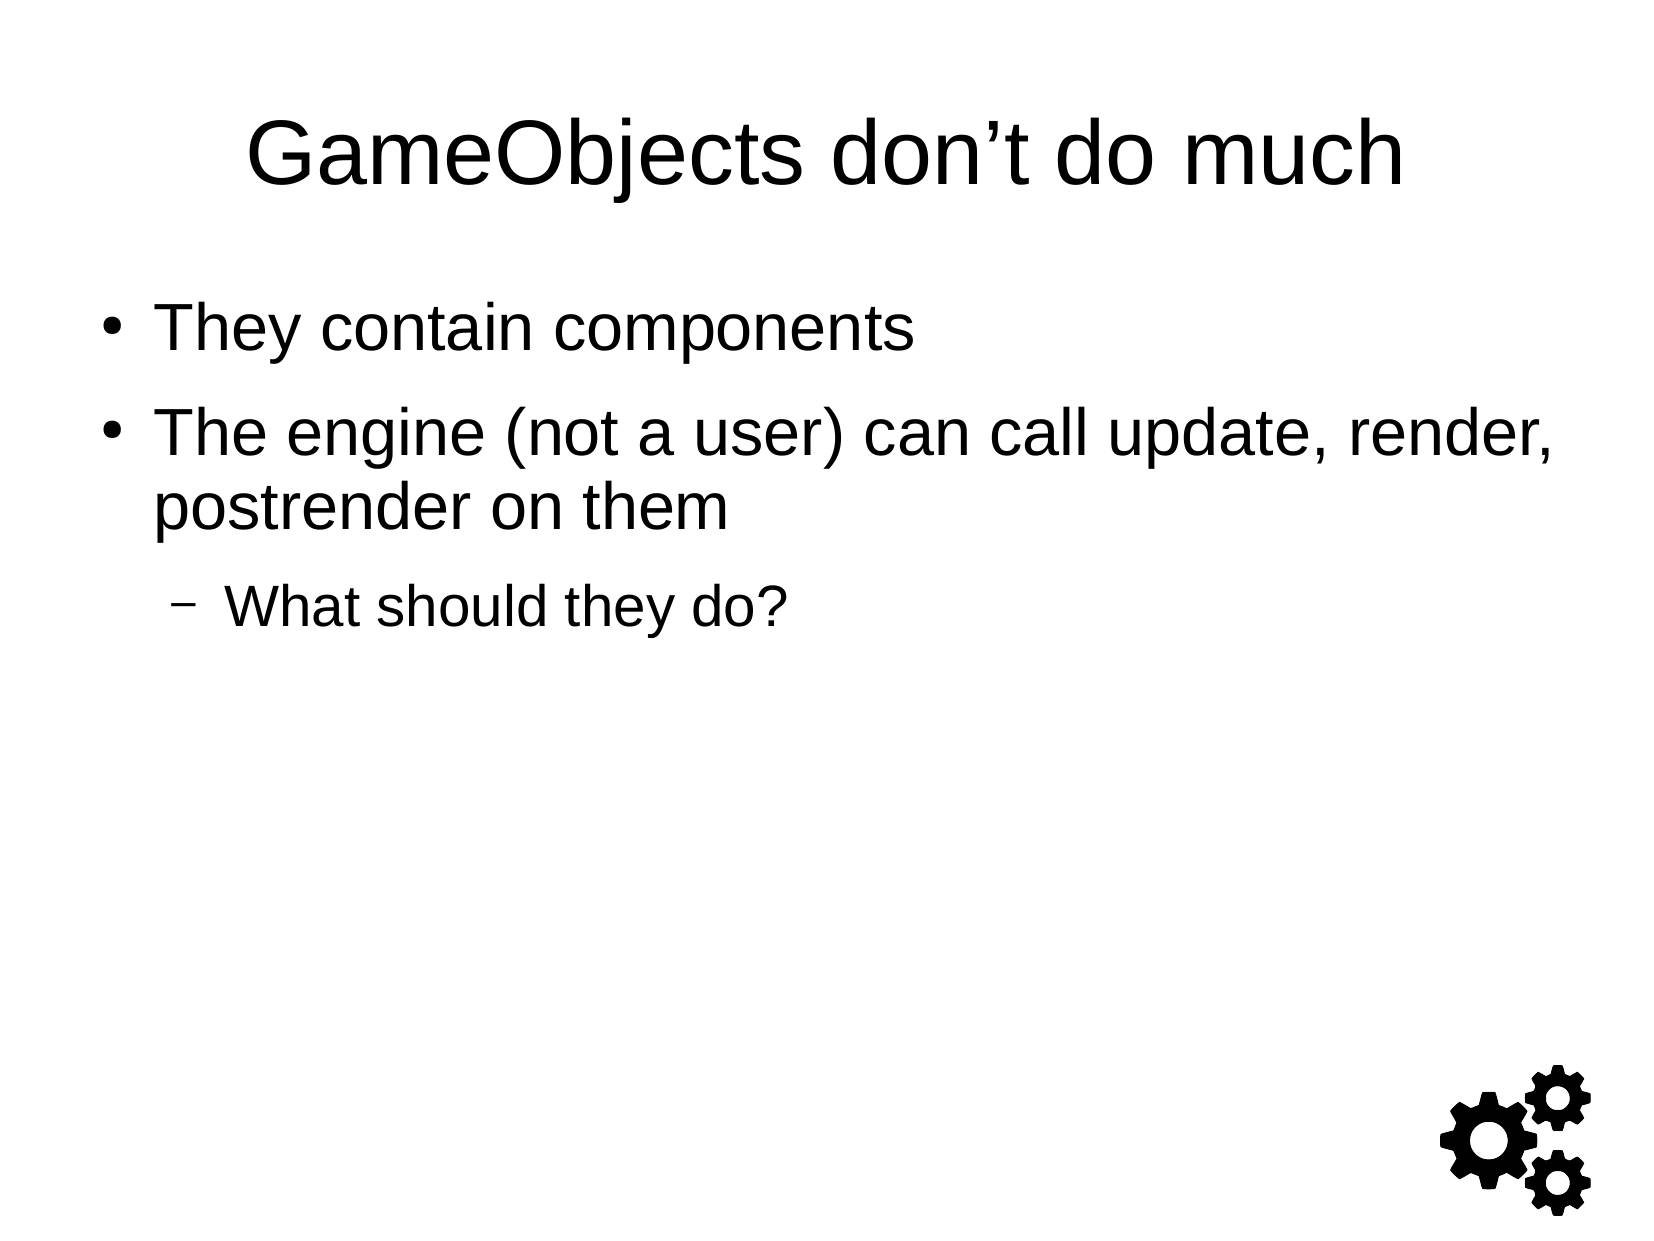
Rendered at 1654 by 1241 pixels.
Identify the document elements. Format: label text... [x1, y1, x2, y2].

list They contain components The engine (not a user) can call update, render, postrender on them What should they do? [82, 290, 1571, 1010]
picture [1440, 1065, 1591, 1216]
title GameObjects don’t do much [82, 49, 1571, 257]
